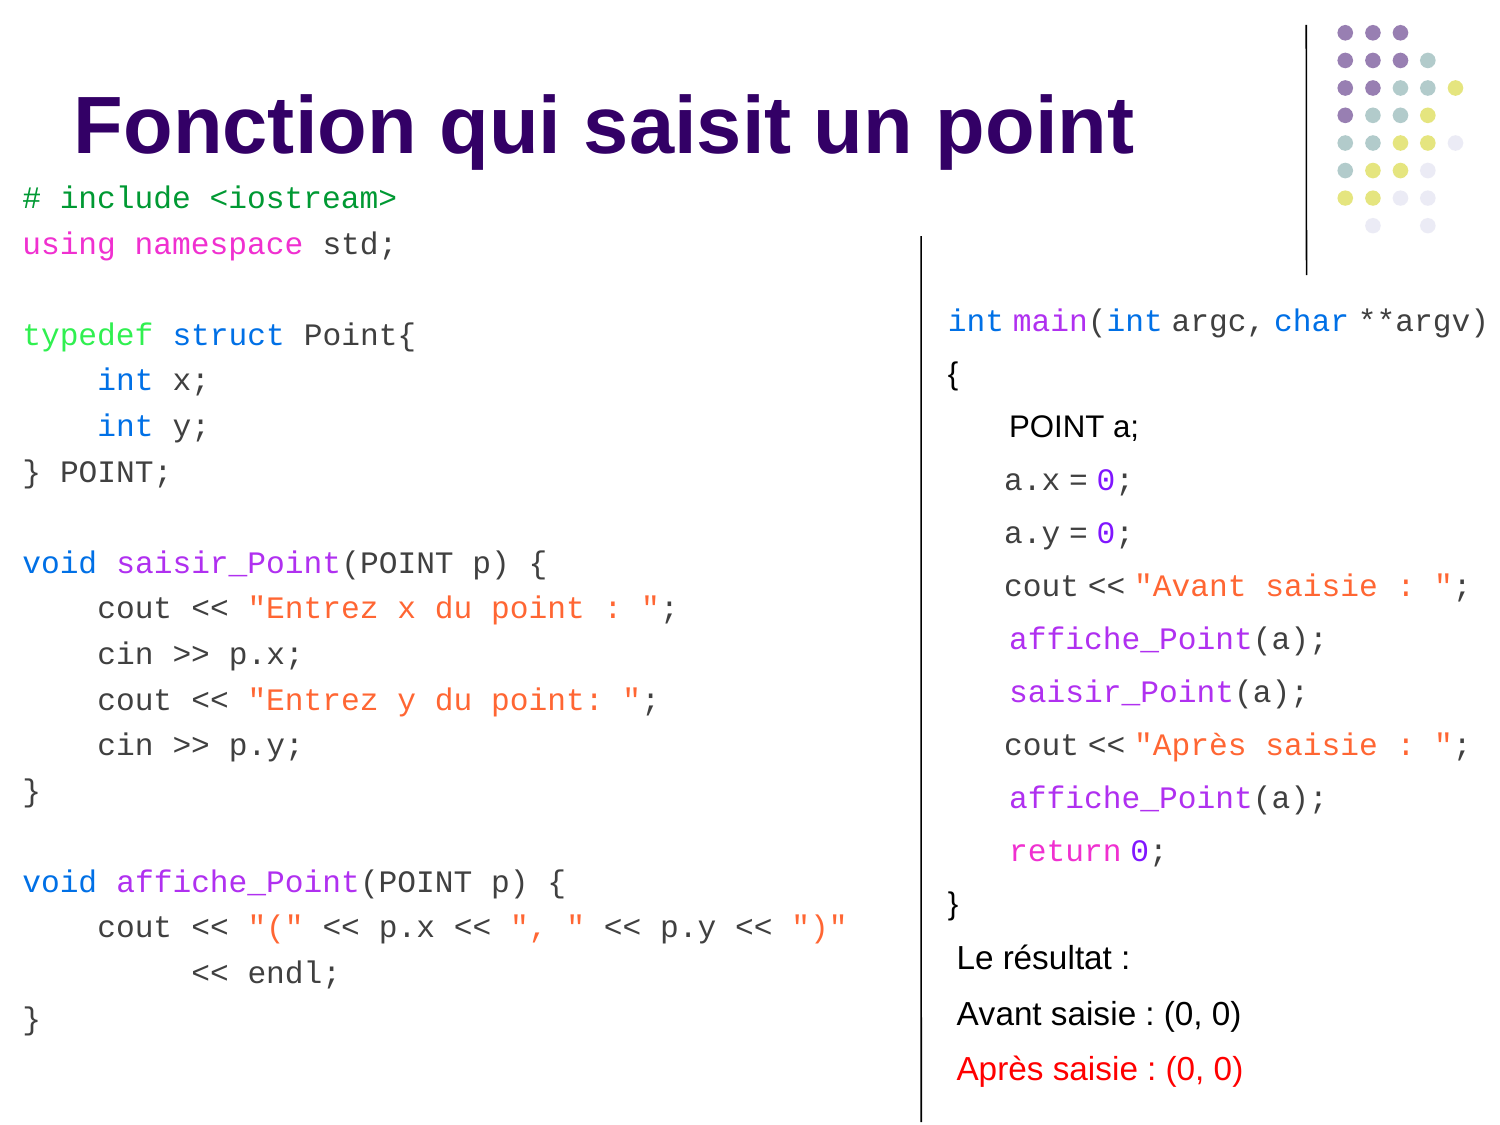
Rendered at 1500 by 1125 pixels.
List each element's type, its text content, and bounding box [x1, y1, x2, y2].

list # include <iostream> using namespace std; typedef struct Point{ int x; int y; } POINT; void saisir_Point(POINT p) { cout << "Entrez x du point : "; cin >> p.x; cout << "Entrez y du point: "; cin >> p.y; } void affiche_Point(POINT p) { cout << "(" << p.x << ", " << p.y << ")" << endl; } [4, 177, 922, 1111]
title Fonction qui saisit un point [59, 8, 1297, 178]
list int main(int argc, char **argv) { POINT a; a.x = 0; a.y = 0; cout << "Avant saisie : "; affiche_Point(a); saisir_Point(a); cout << "Après saisie : "; affiche_Point(a); return 0; } Le résultat : Avant saisie : (0, 0) Après saisie : (0, 0) [933, 292, 1500, 1125]
